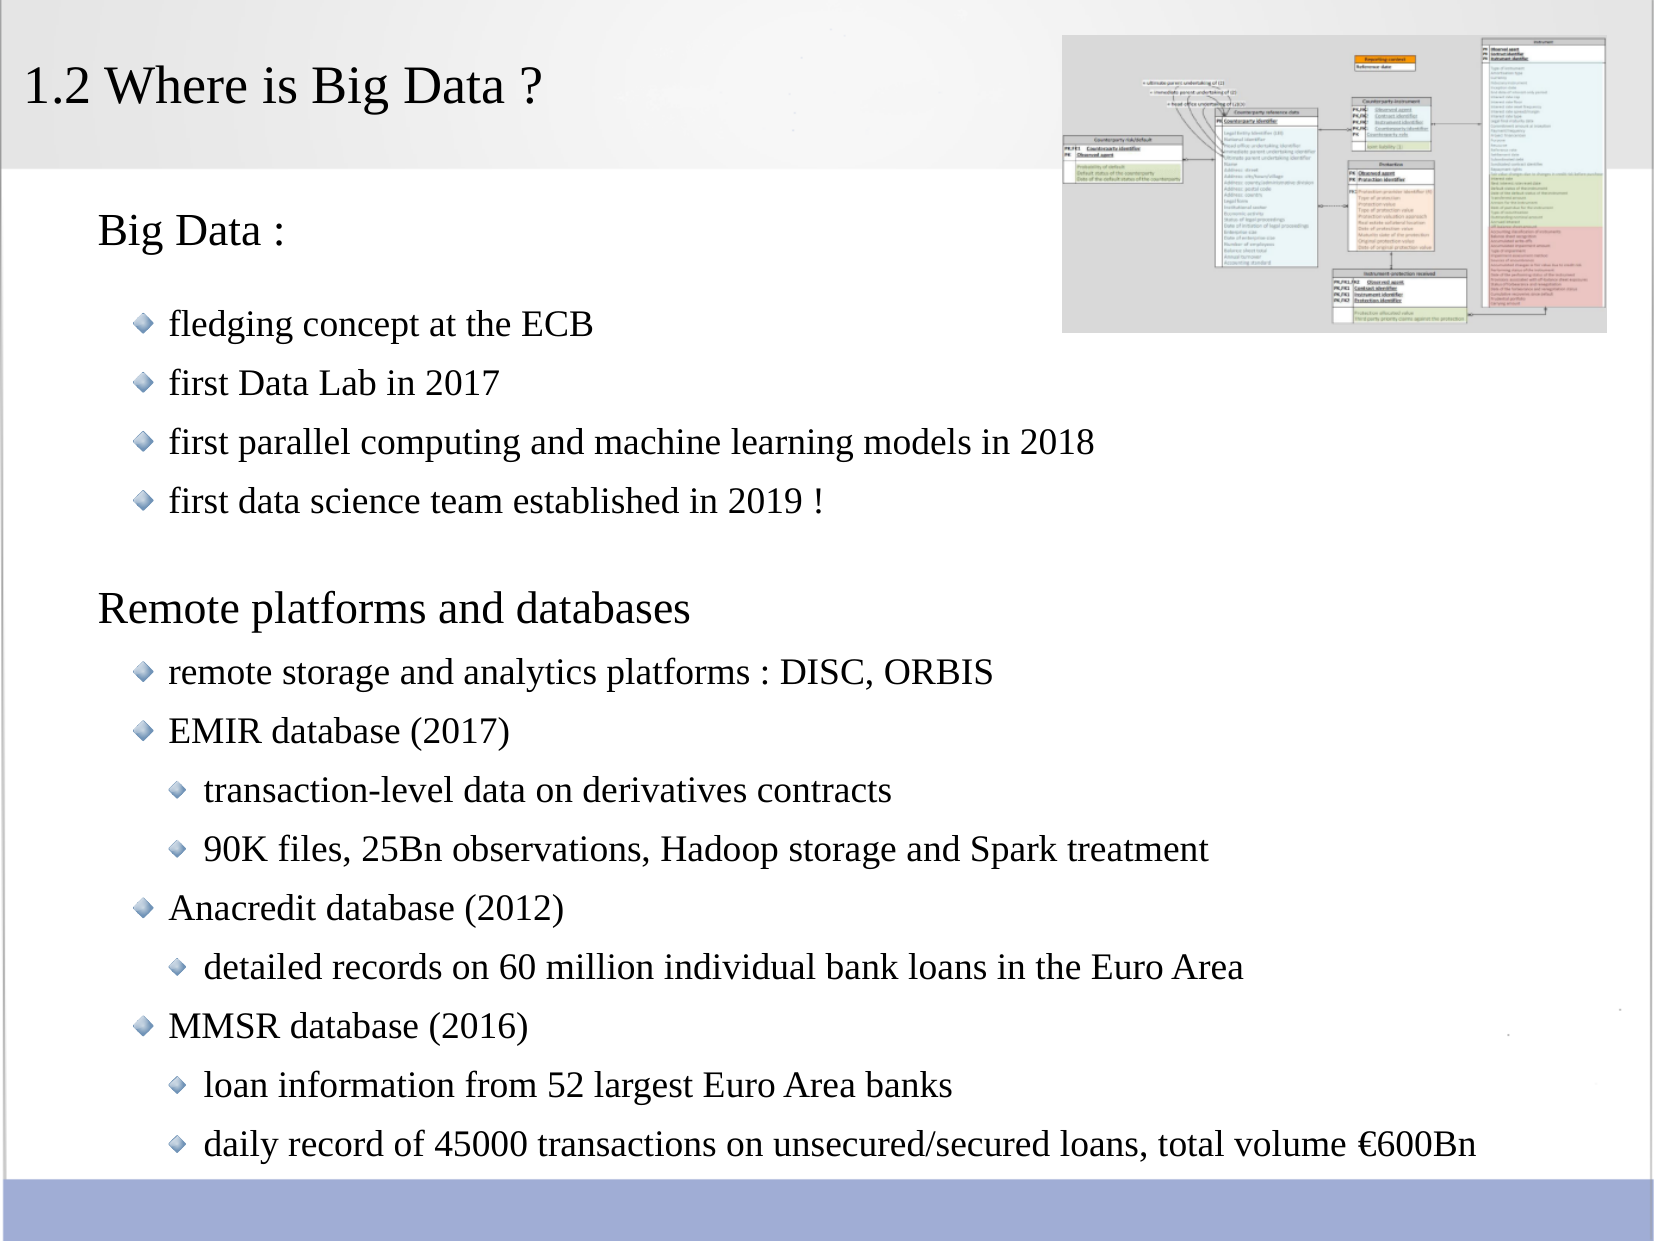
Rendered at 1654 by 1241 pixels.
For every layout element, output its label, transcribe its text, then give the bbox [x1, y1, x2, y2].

text_box Remote platforms and databases remote storage and analytics platforms : DISC, ORBIS EMIR database (2017) transaction-level data on derivatives contracts 90K files, 25Bn observations, Hadoop storage and Spark treatment Anacredit database (2012) detailed records on 60 million individual bank loans in the Euro Area MMSR database (2016) loan information from 52 largest Euro Area banks daily record of 45000 transactions on unsecured/secured loans, total volume €600Bn [82, 1107, 1595, 1232]
picture [22, 35, 1654, 1107]
text_box 1.2 Where is Big Data ? [9, 47, 1062, 123]
